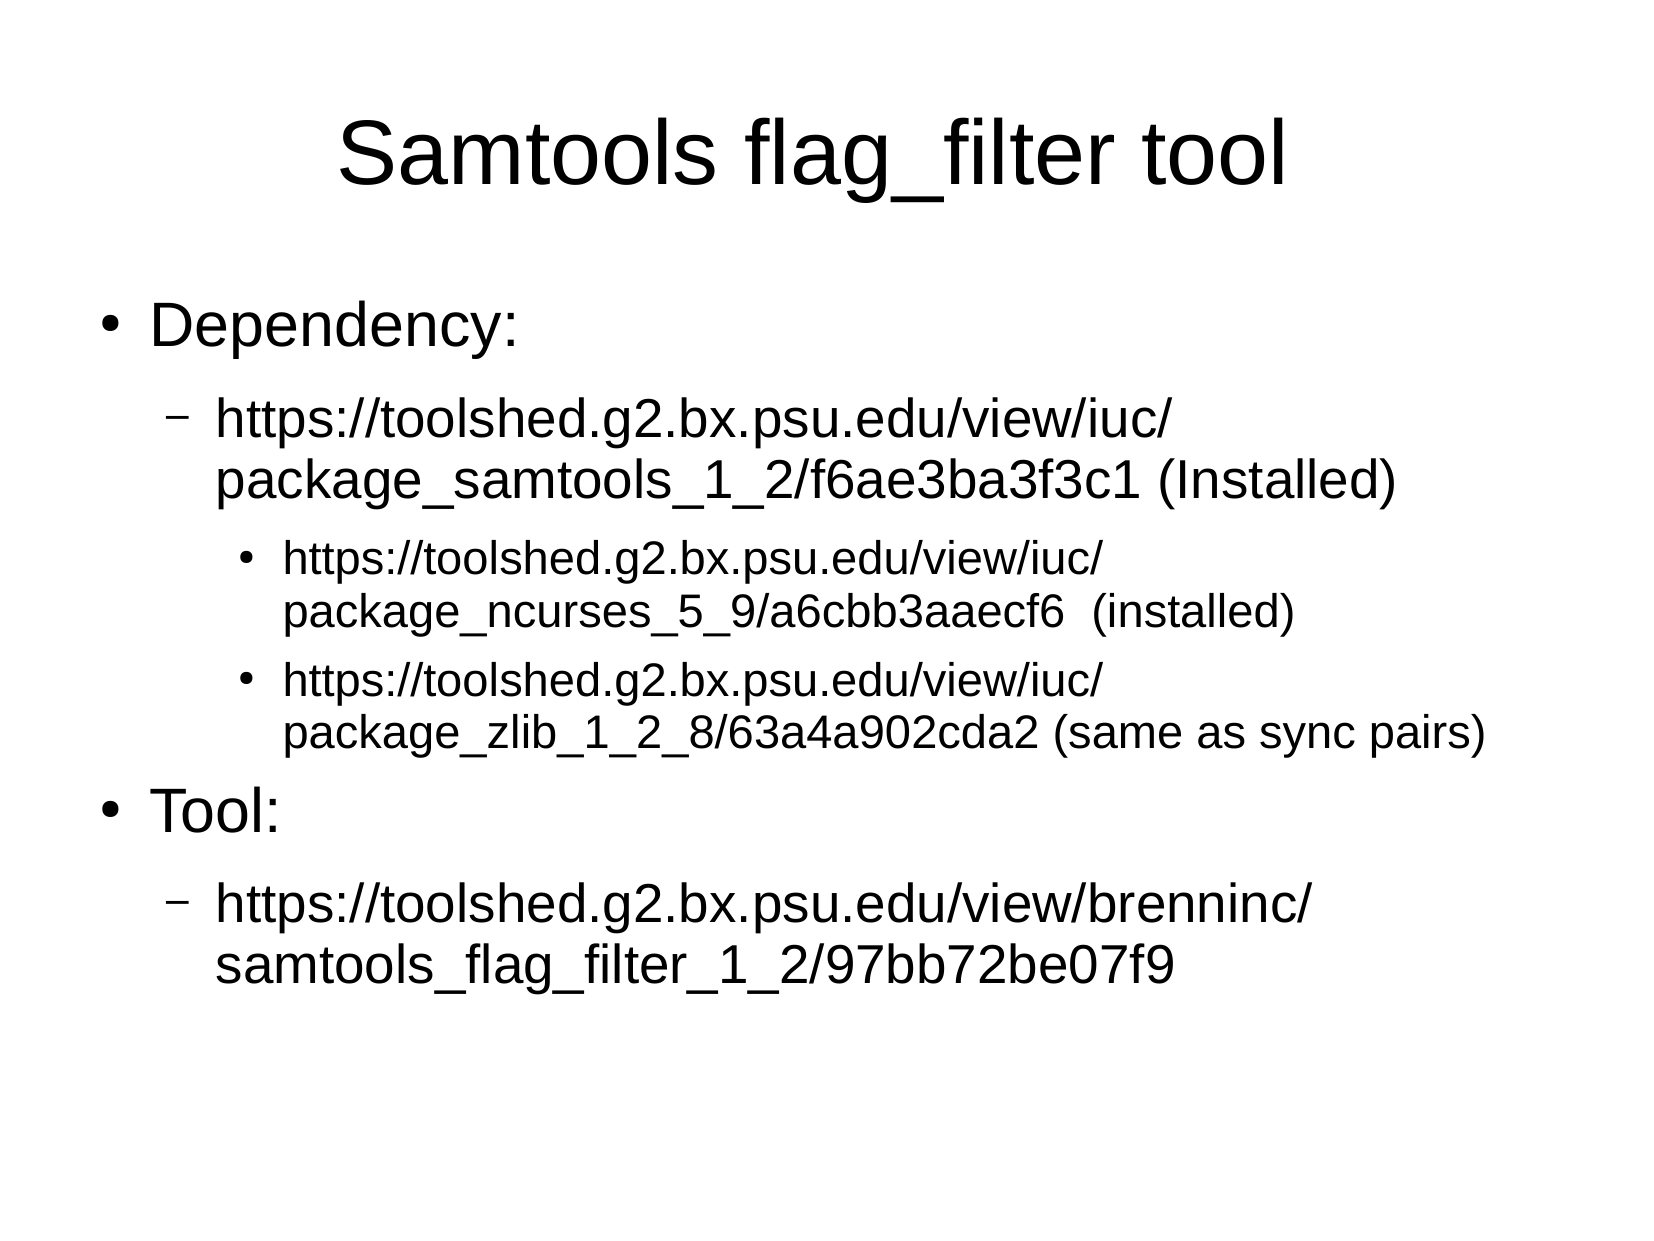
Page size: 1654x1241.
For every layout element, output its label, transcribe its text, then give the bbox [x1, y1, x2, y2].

list Dependency: https://toolshed.g2.bx.psu.edu/view/iuc/package_samtools_1_2/f6ae3ba3f3c1 (Installed) https://toolshed.g2.bx.psu.edu/view/iuc/package_ncurses_5_9/a6cbb3aaecf6 (installed) https://toolshed.g2.bx.psu.edu/view/iuc/package_zlib_1_2_8/63a4a902cda2 (same as sync pairs) Tool: https://toolshed.g2.bx.psu.edu/view/brenninc/samtools_flag_filter_1_2/97bb72be07f9 [82, 290, 1571, 1010]
title Samtools flag_filter tool [82, 49, 1571, 257]
